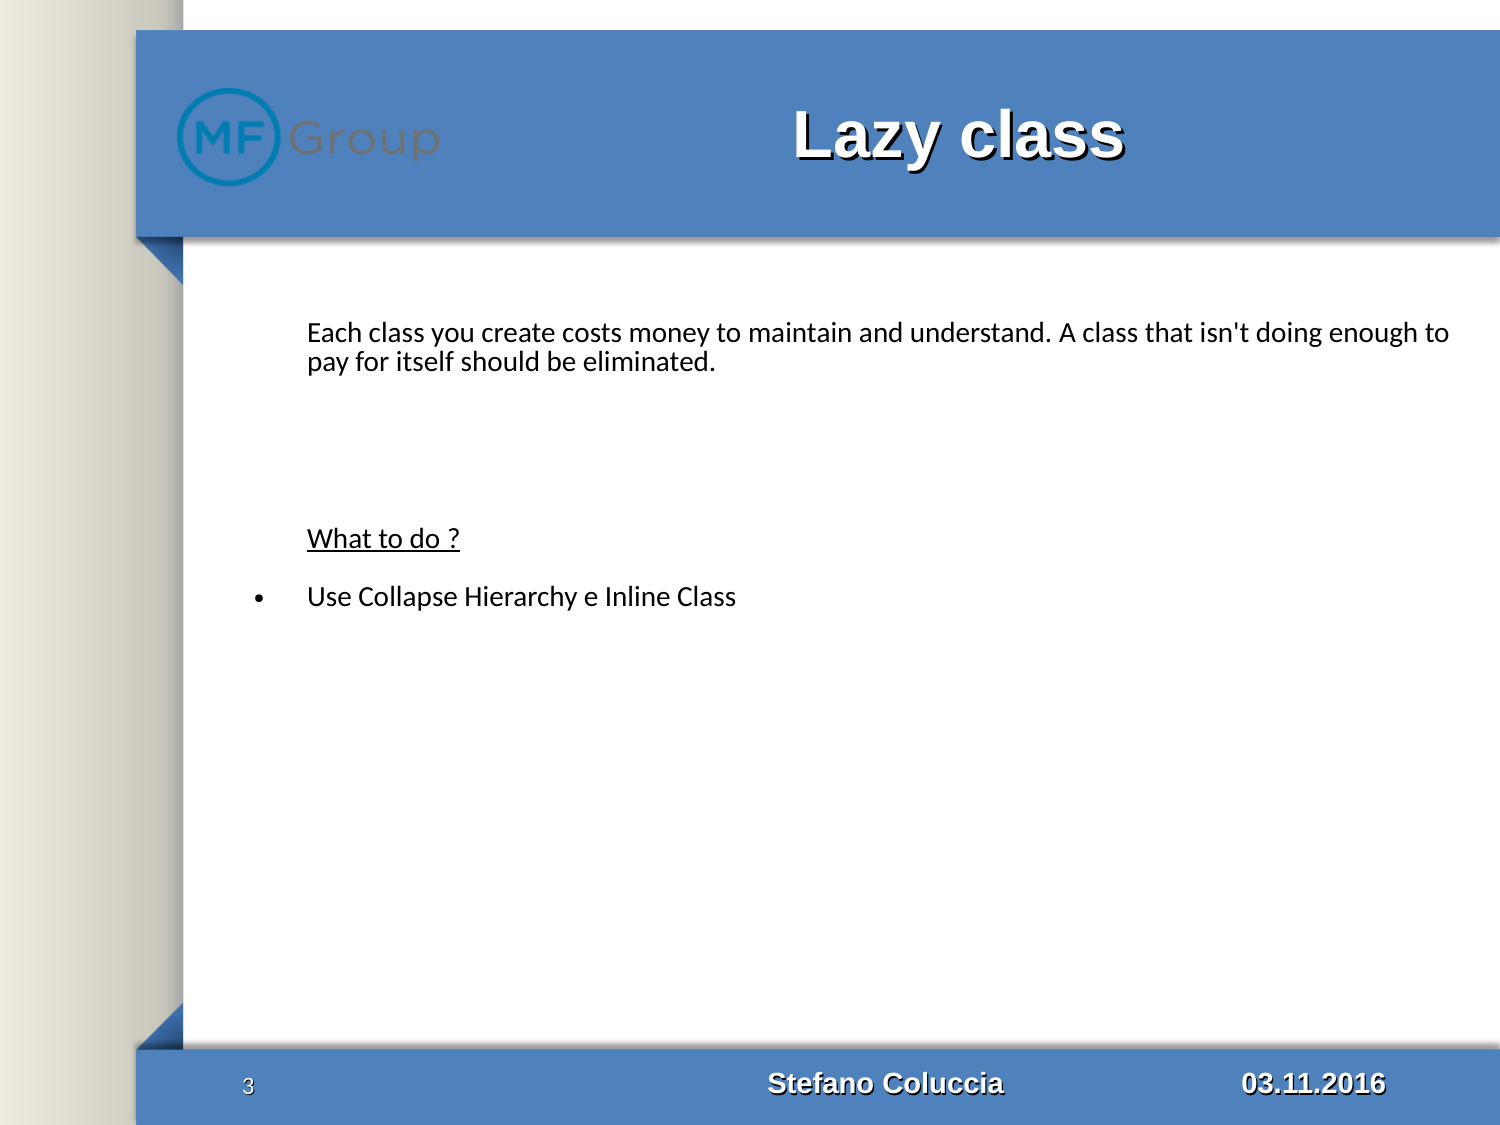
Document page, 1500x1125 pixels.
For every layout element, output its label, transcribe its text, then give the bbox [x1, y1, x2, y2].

title Lazy class [472, 57, 1447, 211]
list Each class you create costs money to maintain and understand. A class that isn't doing enough to pay for itself should be eliminated. What to do ? Use Collapse Hierarchy e Inline Class [236, 261, 1453, 975]
title Stefano Coluccia [738, 1062, 1034, 1105]
title 03.11.2016 [1151, 1062, 1477, 1105]
picture [0, 0, 1500, 1125]
